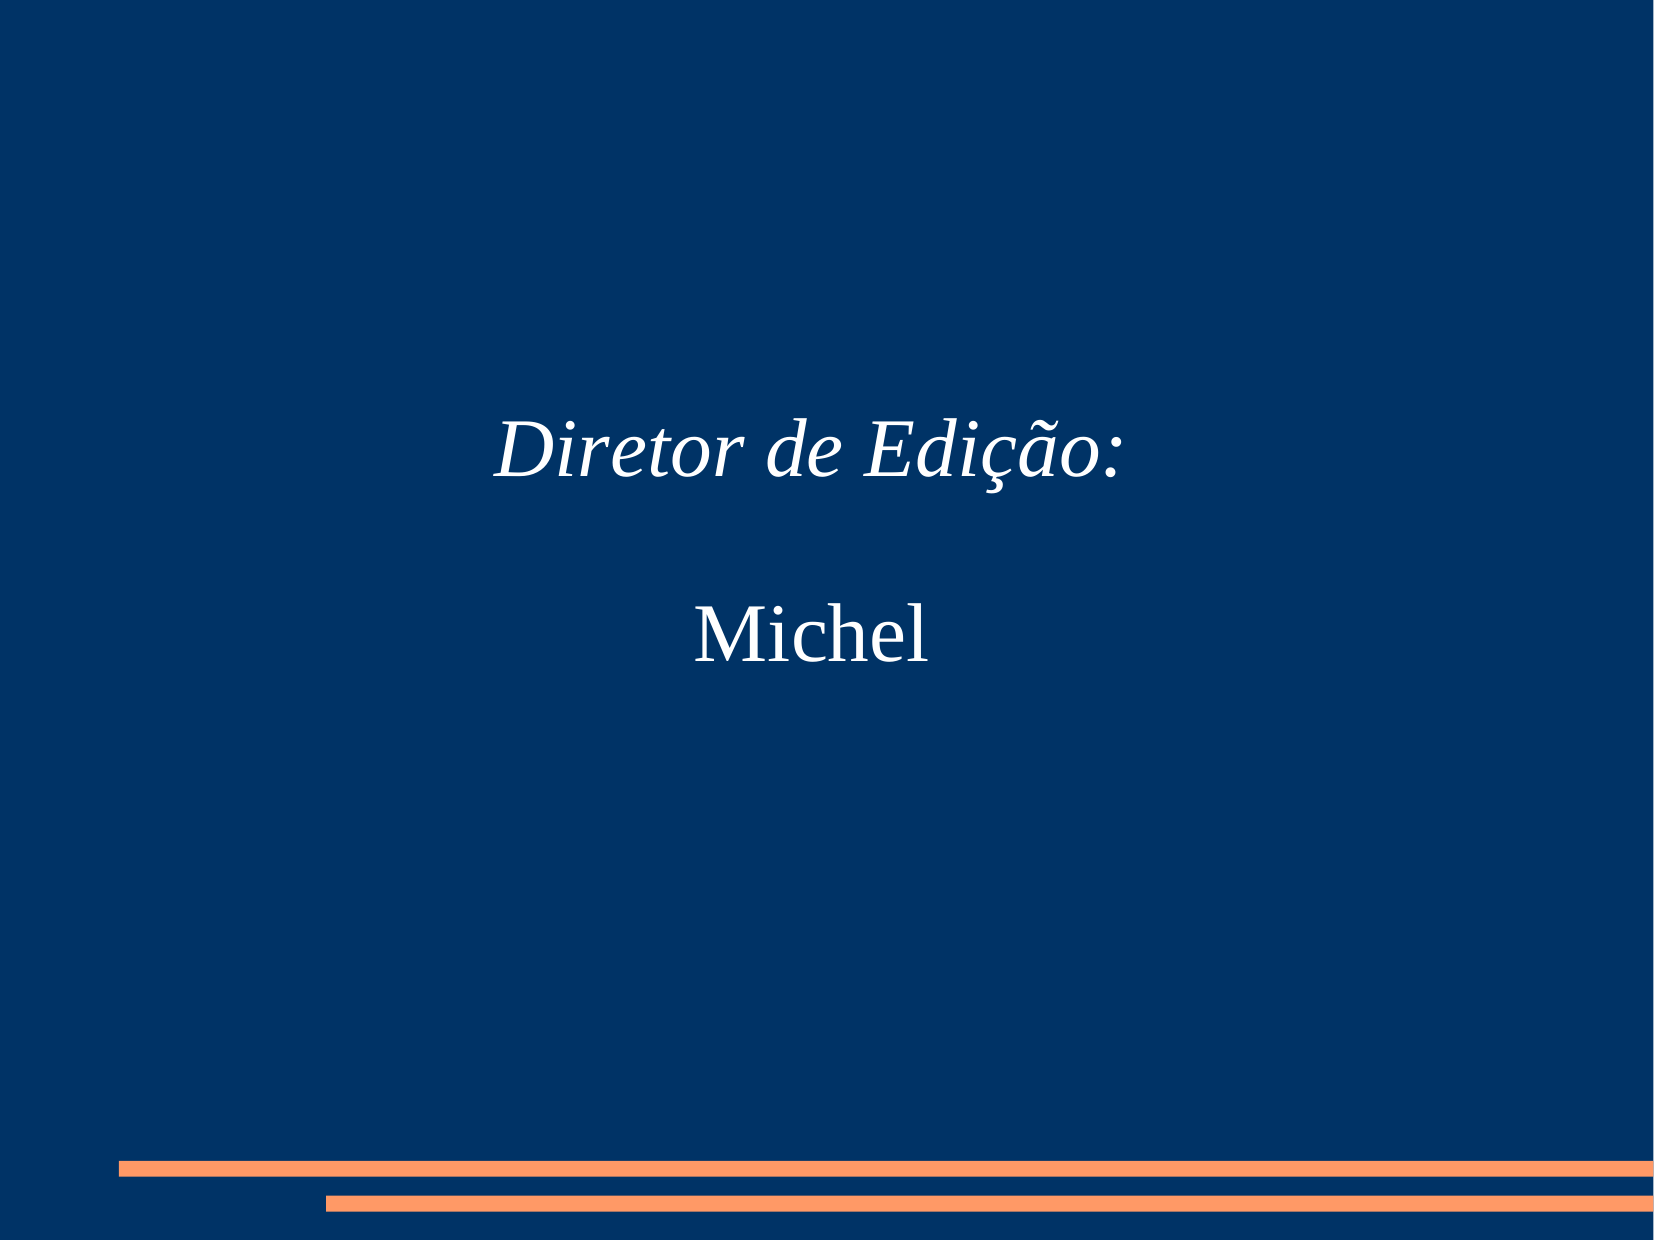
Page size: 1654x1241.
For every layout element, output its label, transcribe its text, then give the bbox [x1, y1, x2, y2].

text_box Diretor de Edição: Michel [118, 402, 1506, 680]
